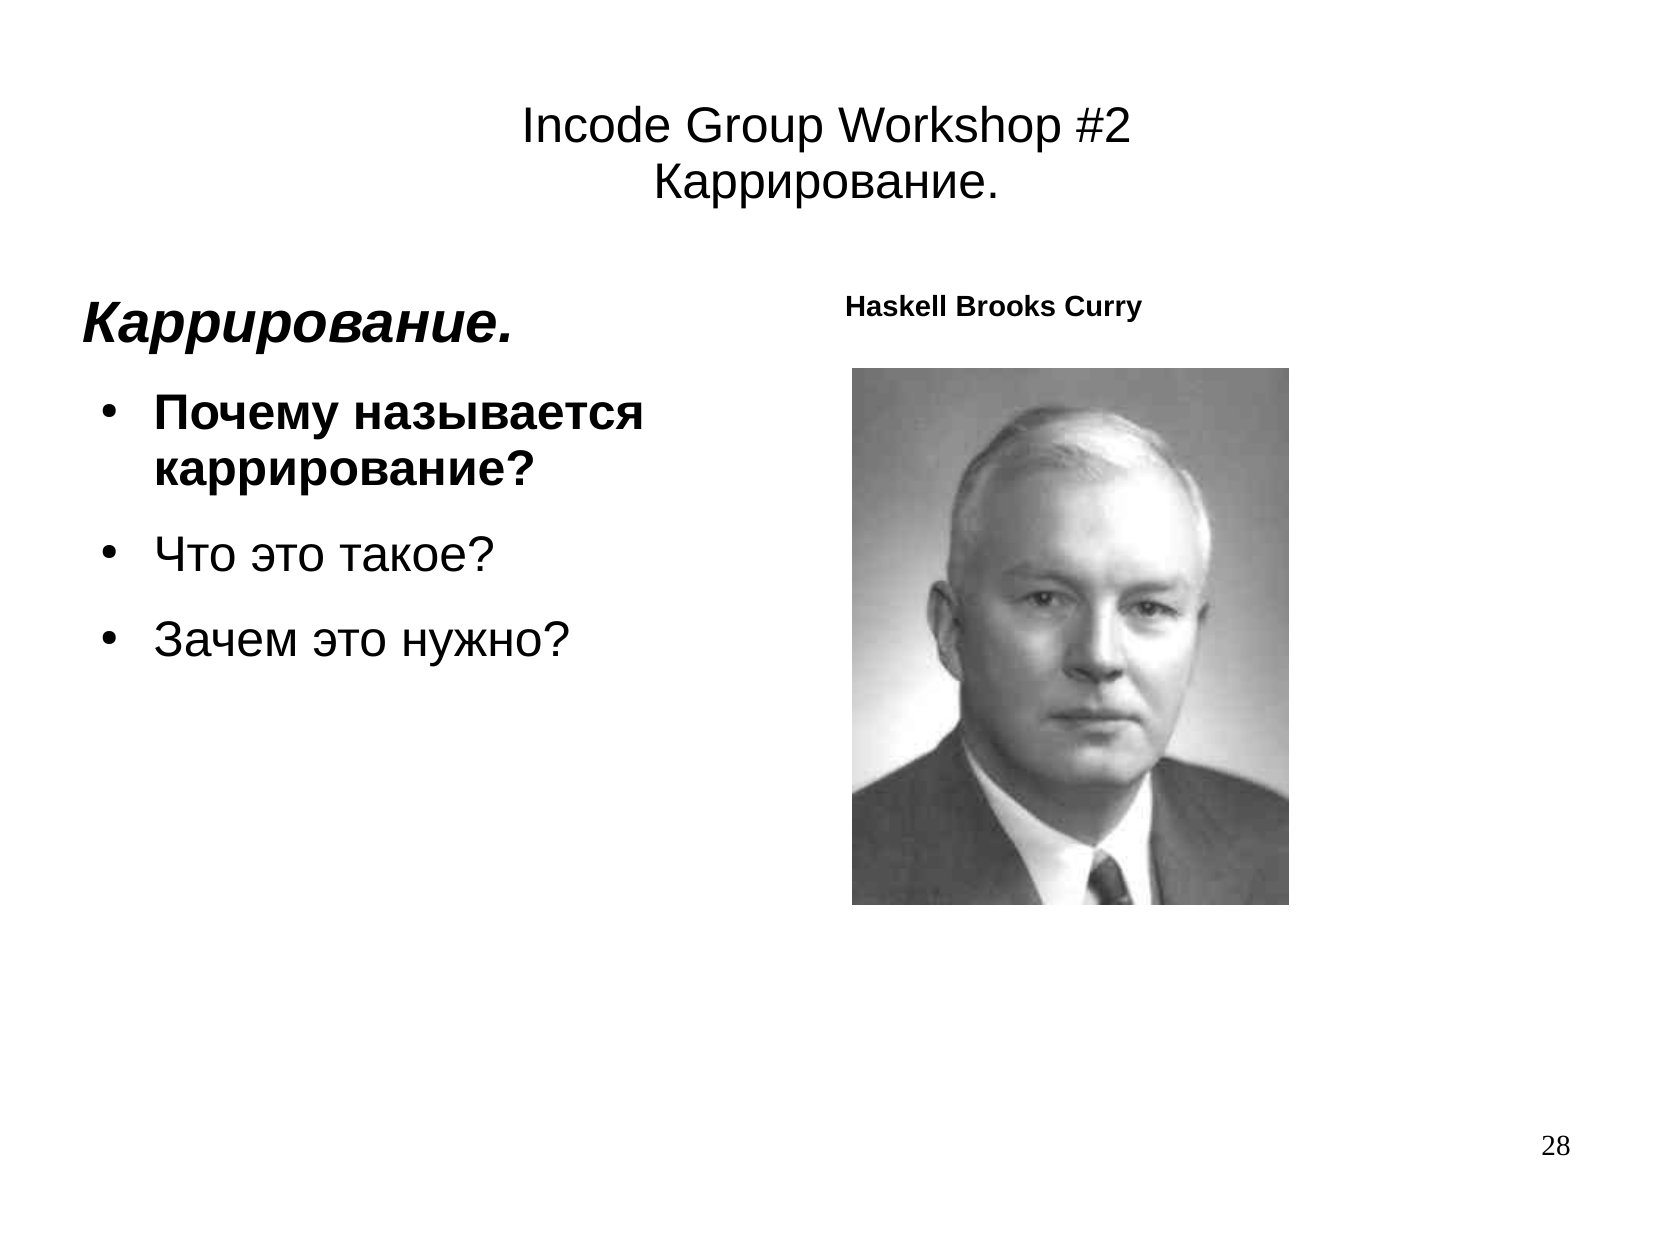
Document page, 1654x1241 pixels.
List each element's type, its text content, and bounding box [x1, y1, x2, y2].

title Incode Group Workshop #2 Каррирование. [82, 49, 1571, 257]
list Haskell Brooks Curry [845, 290, 1572, 1134]
list Каррирование. Почему называется каррирование? Что это такое? Зачем это нужно? [82, 290, 809, 1010]
picture [852, 368, 1289, 905]
